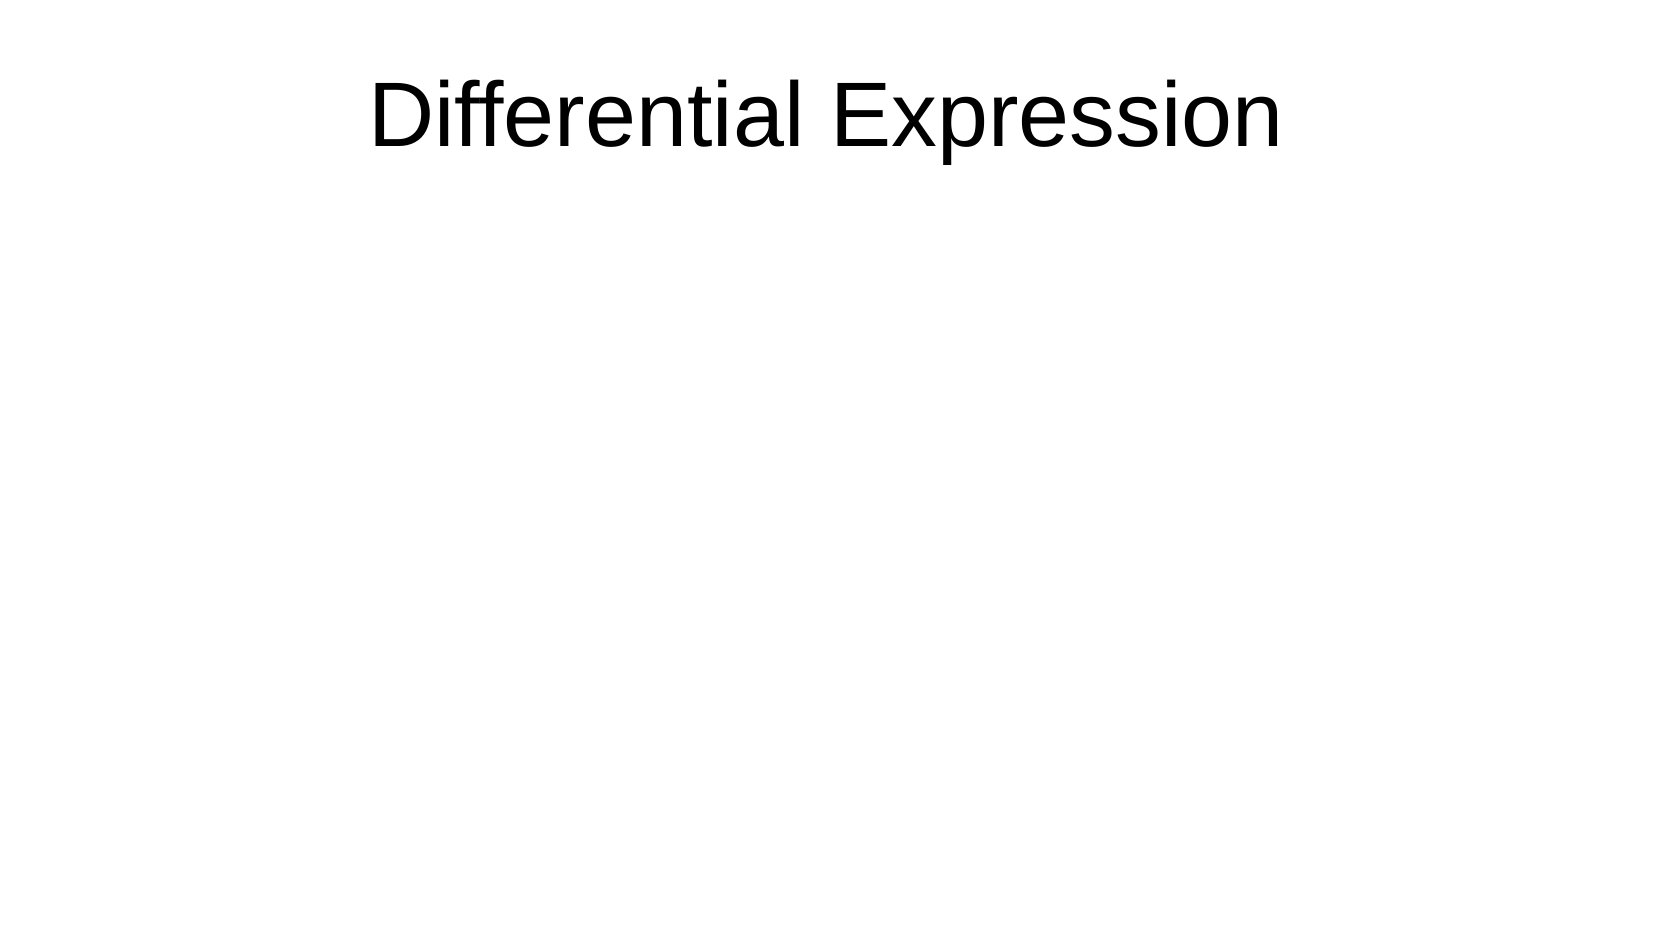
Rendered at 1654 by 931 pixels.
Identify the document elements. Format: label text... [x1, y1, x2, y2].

title Differential Expression [82, 37, 1571, 193]
